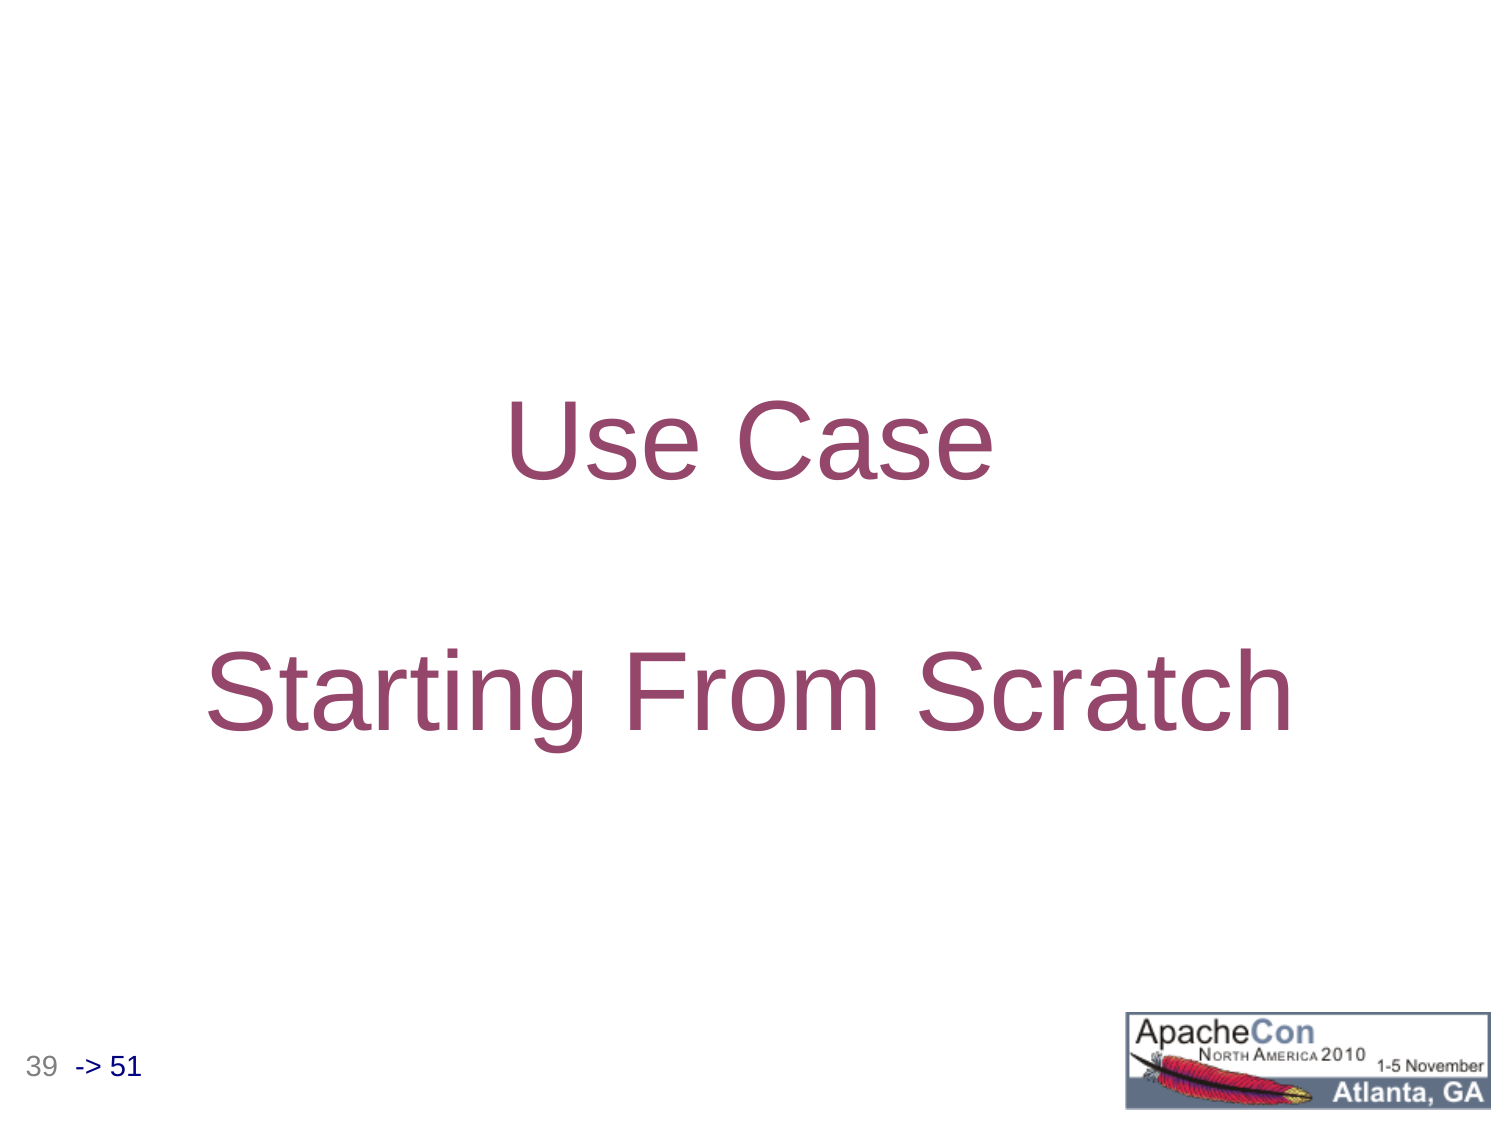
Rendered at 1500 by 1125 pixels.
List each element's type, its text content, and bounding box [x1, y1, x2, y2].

text_box -> 51 [75, 1050, 188, 1083]
picture [1125, 1012, 1491, 1110]
title Use Case Starting From Scratch [75, 44, 1425, 1088]
